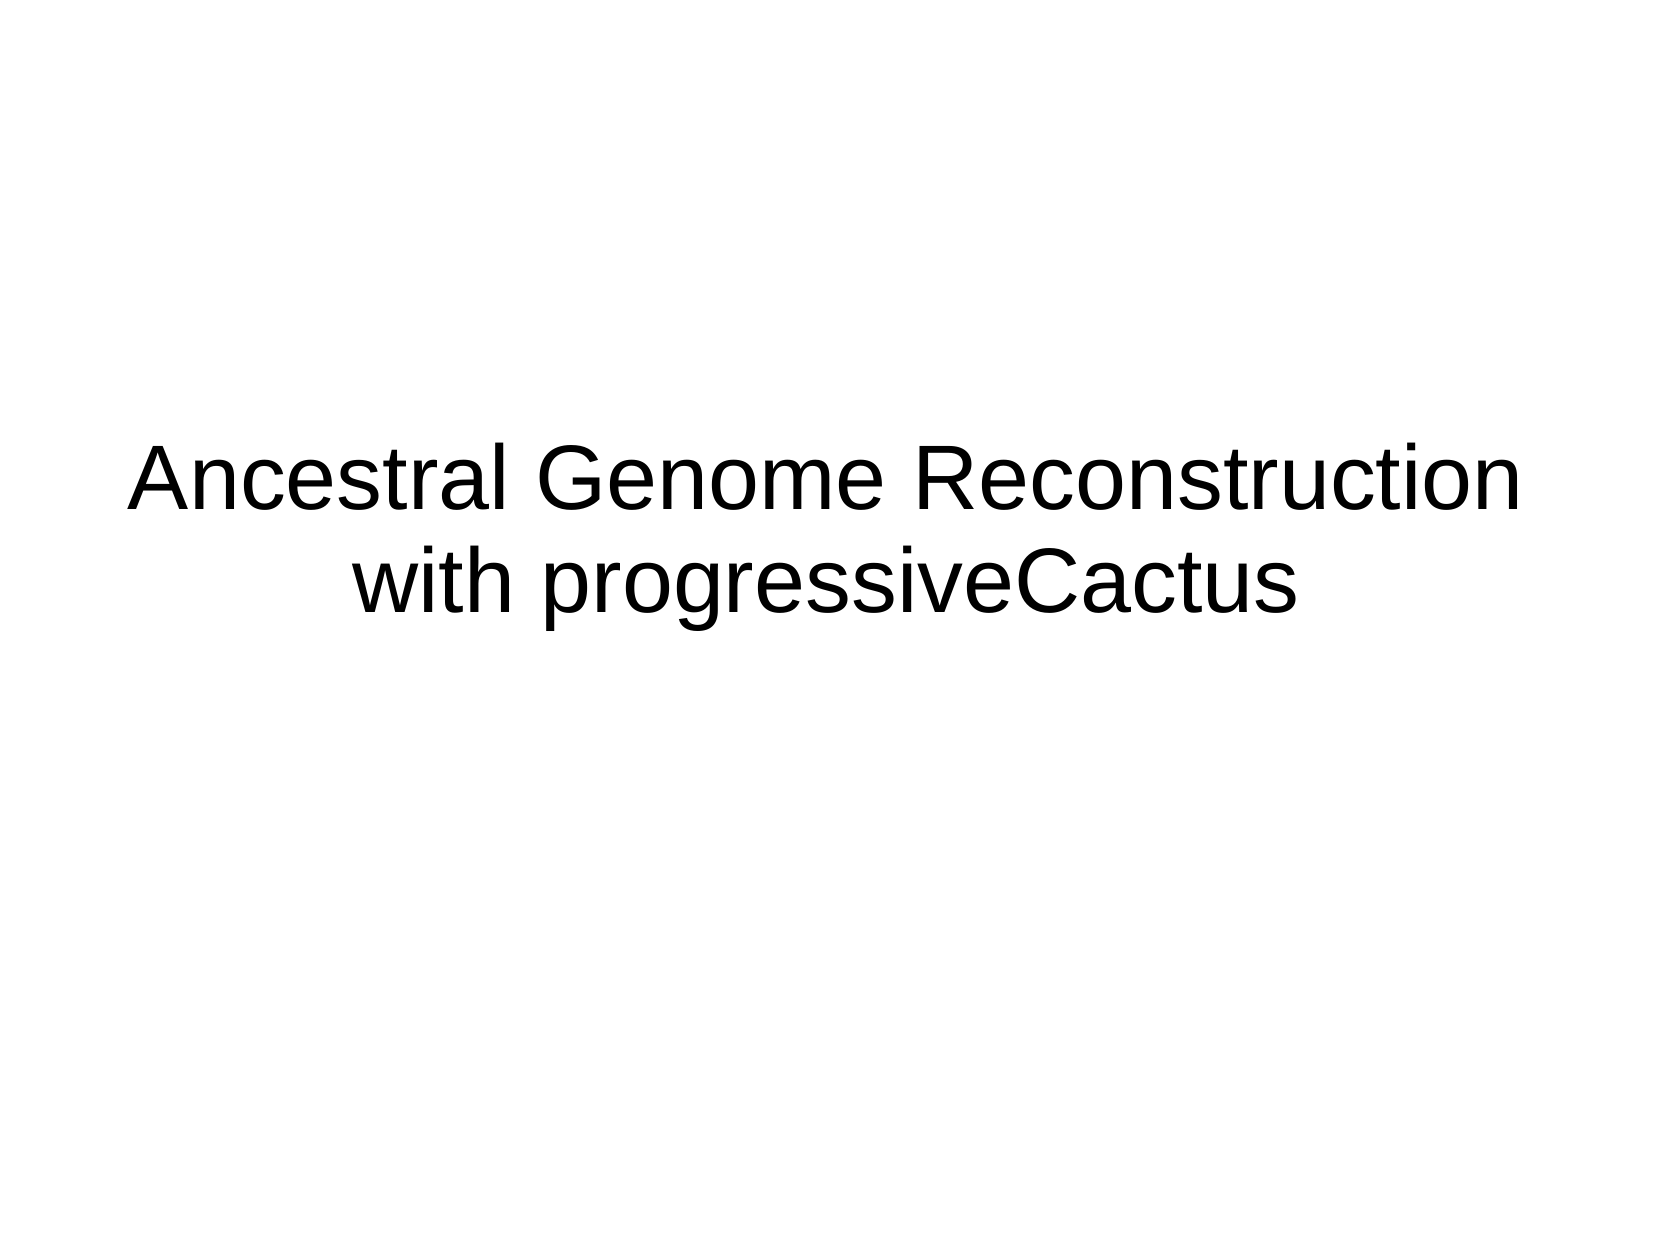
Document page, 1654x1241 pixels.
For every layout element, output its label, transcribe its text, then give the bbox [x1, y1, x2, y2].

subtitle Ancestral Genome Reconstruction with progressiveCactus [82, 49, 1571, 1010]
